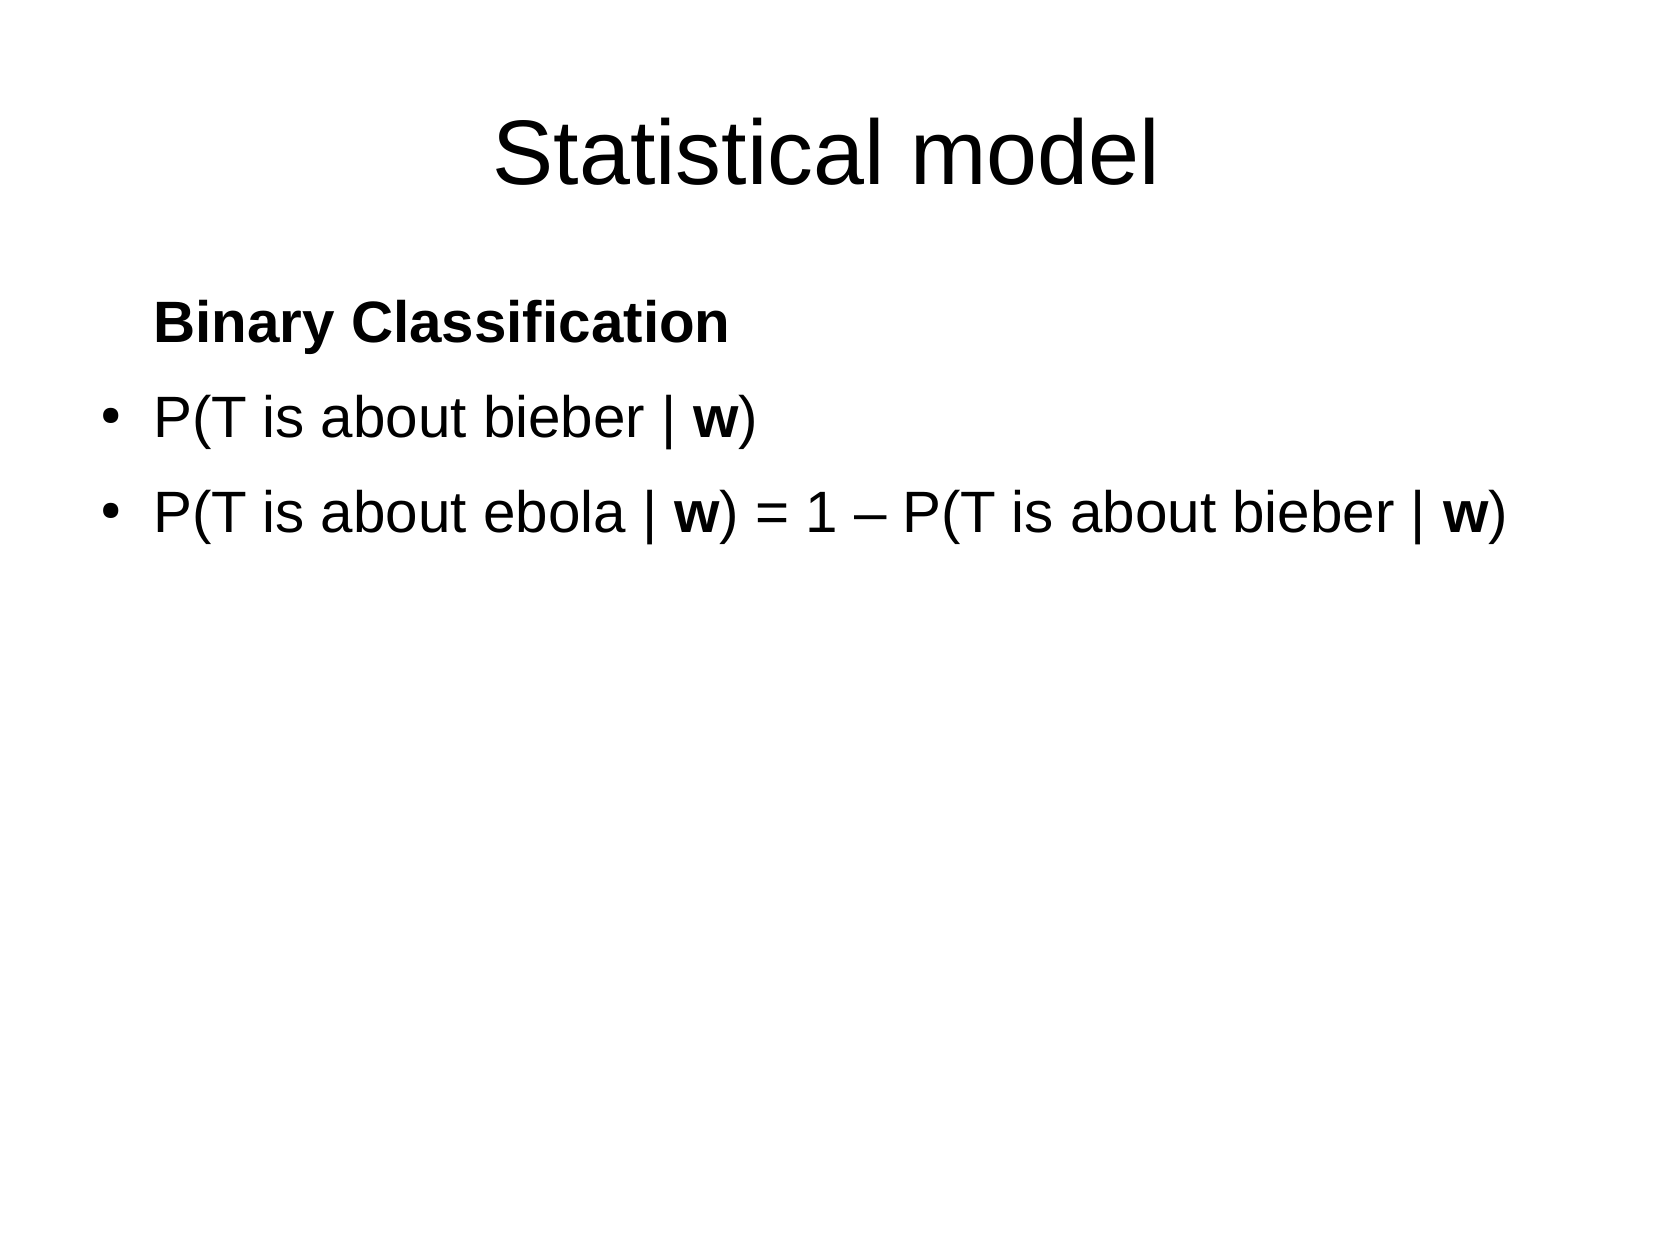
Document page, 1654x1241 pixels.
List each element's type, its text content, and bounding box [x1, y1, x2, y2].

list Binary Classification P(T is about bieber | w) P(T is about ebola | w) = 1 – P(T is about bieber | w) [82, 290, 1538, 1010]
title Statistical model [82, 49, 1571, 257]
